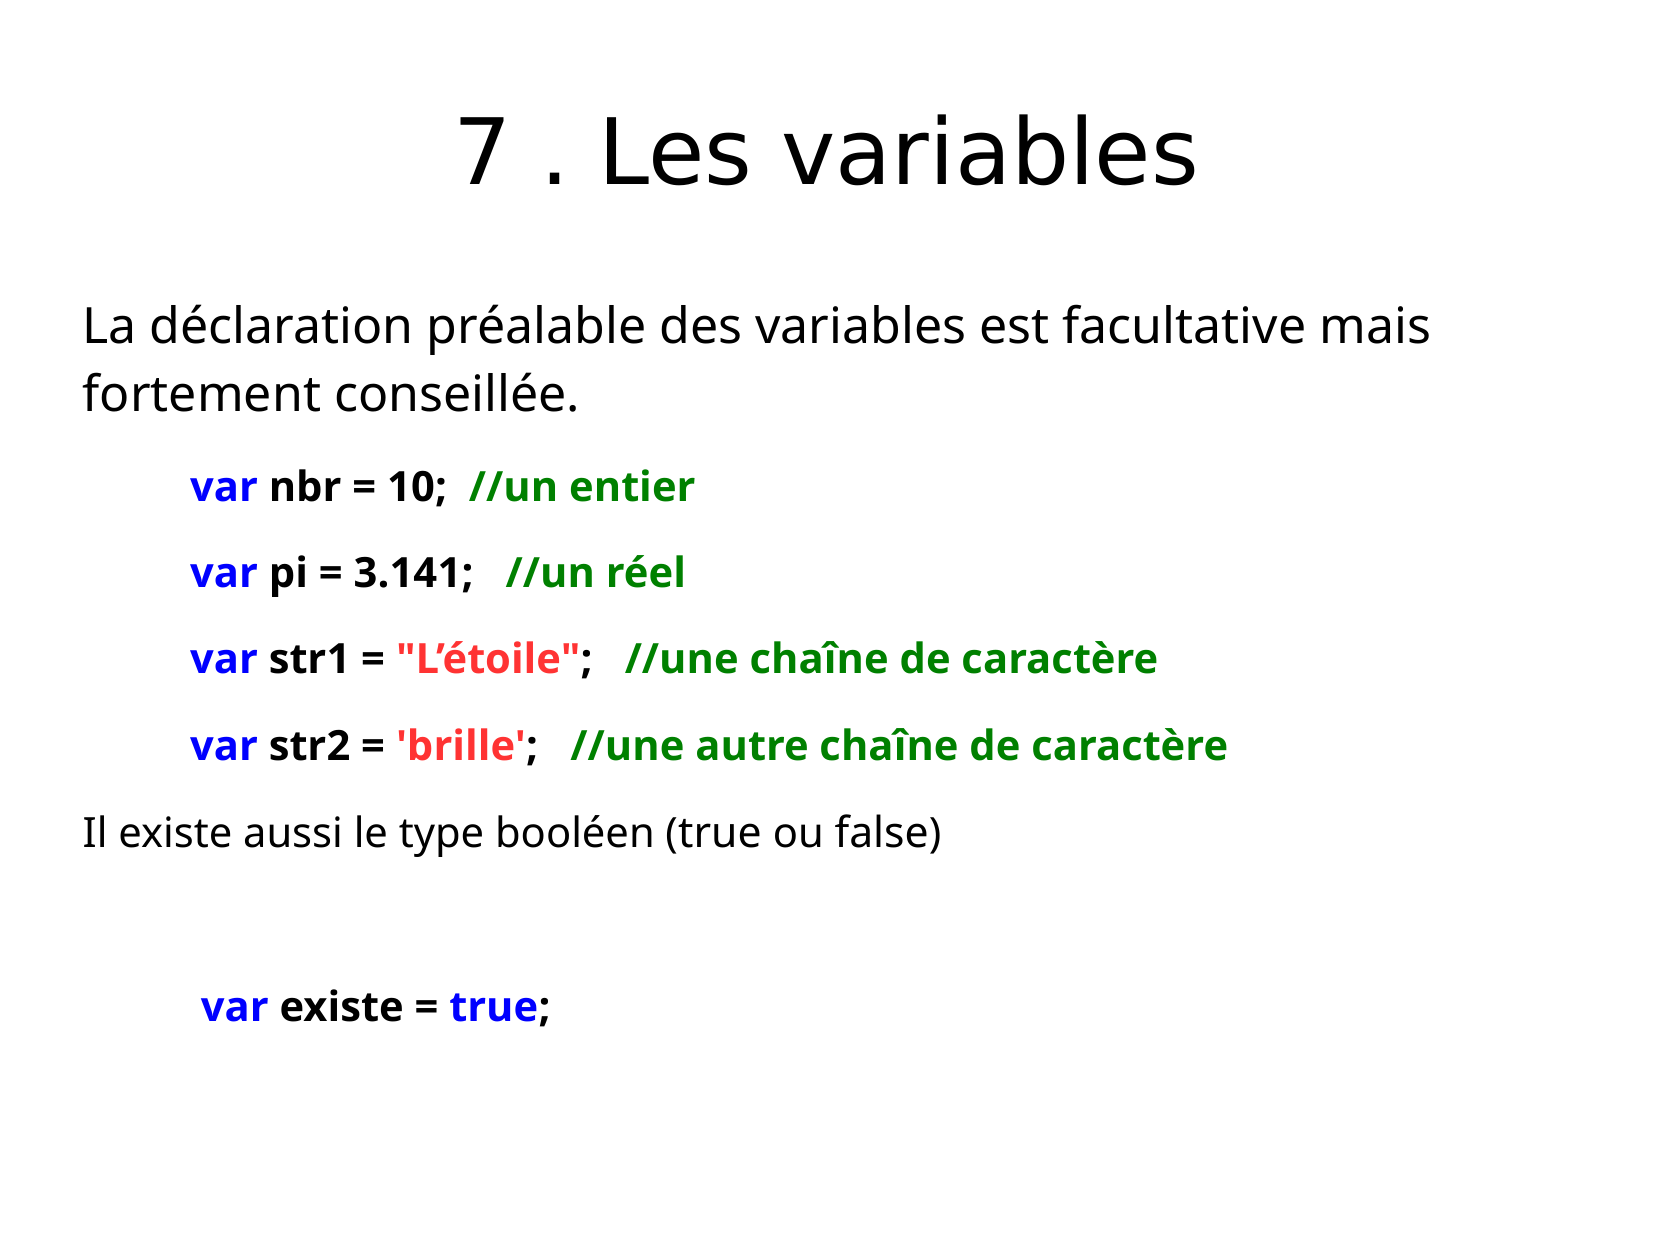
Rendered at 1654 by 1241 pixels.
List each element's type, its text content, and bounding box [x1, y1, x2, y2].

list La déclaration préalable des variables est facultative mais fortement conseillée. var nbr = 10; //un entier var pi = 3.141; //un réel var str1 = "L’étoile"; //une chaîne de caractère var str2 = 'brille'; //une autre chaîne de caractère Il existe aussi le type booléen (true ou false) var existe = true; [82, 290, 1571, 1109]
title 7 . Les variables [82, 49, 1571, 257]
